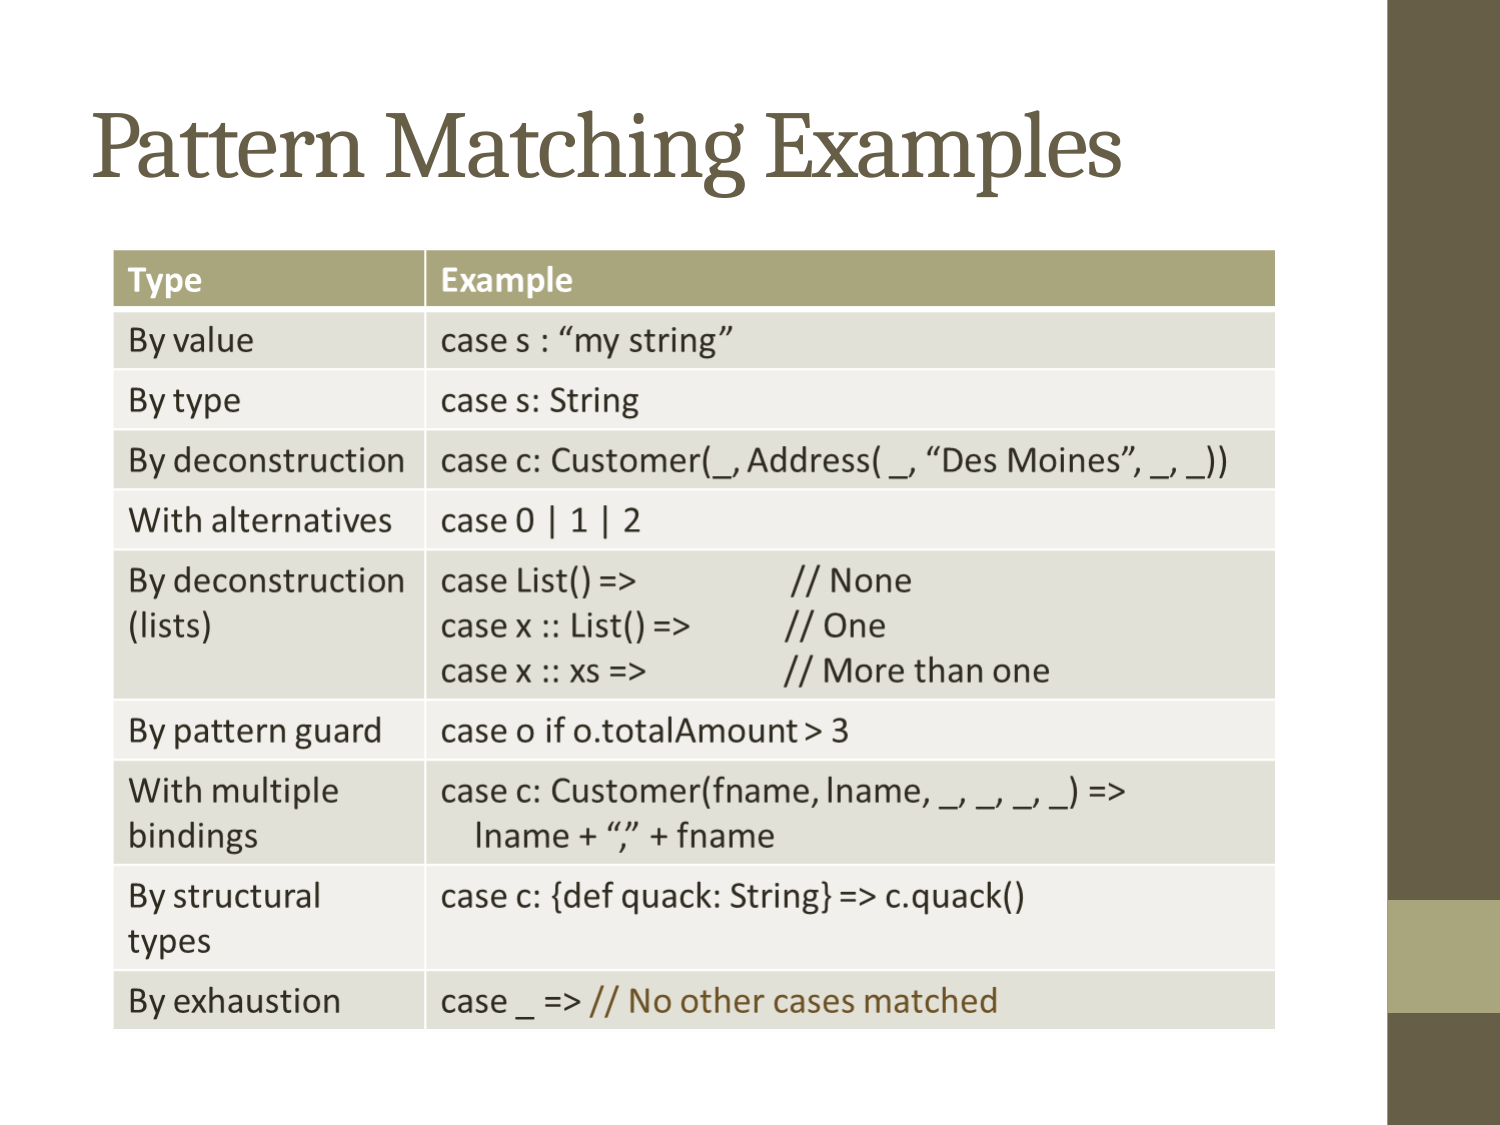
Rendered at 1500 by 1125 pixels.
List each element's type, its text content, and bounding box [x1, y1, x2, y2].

title Pattern Matching Examples [75, 45, 1326, 233]
picture [112, 245, 1276, 1047]
